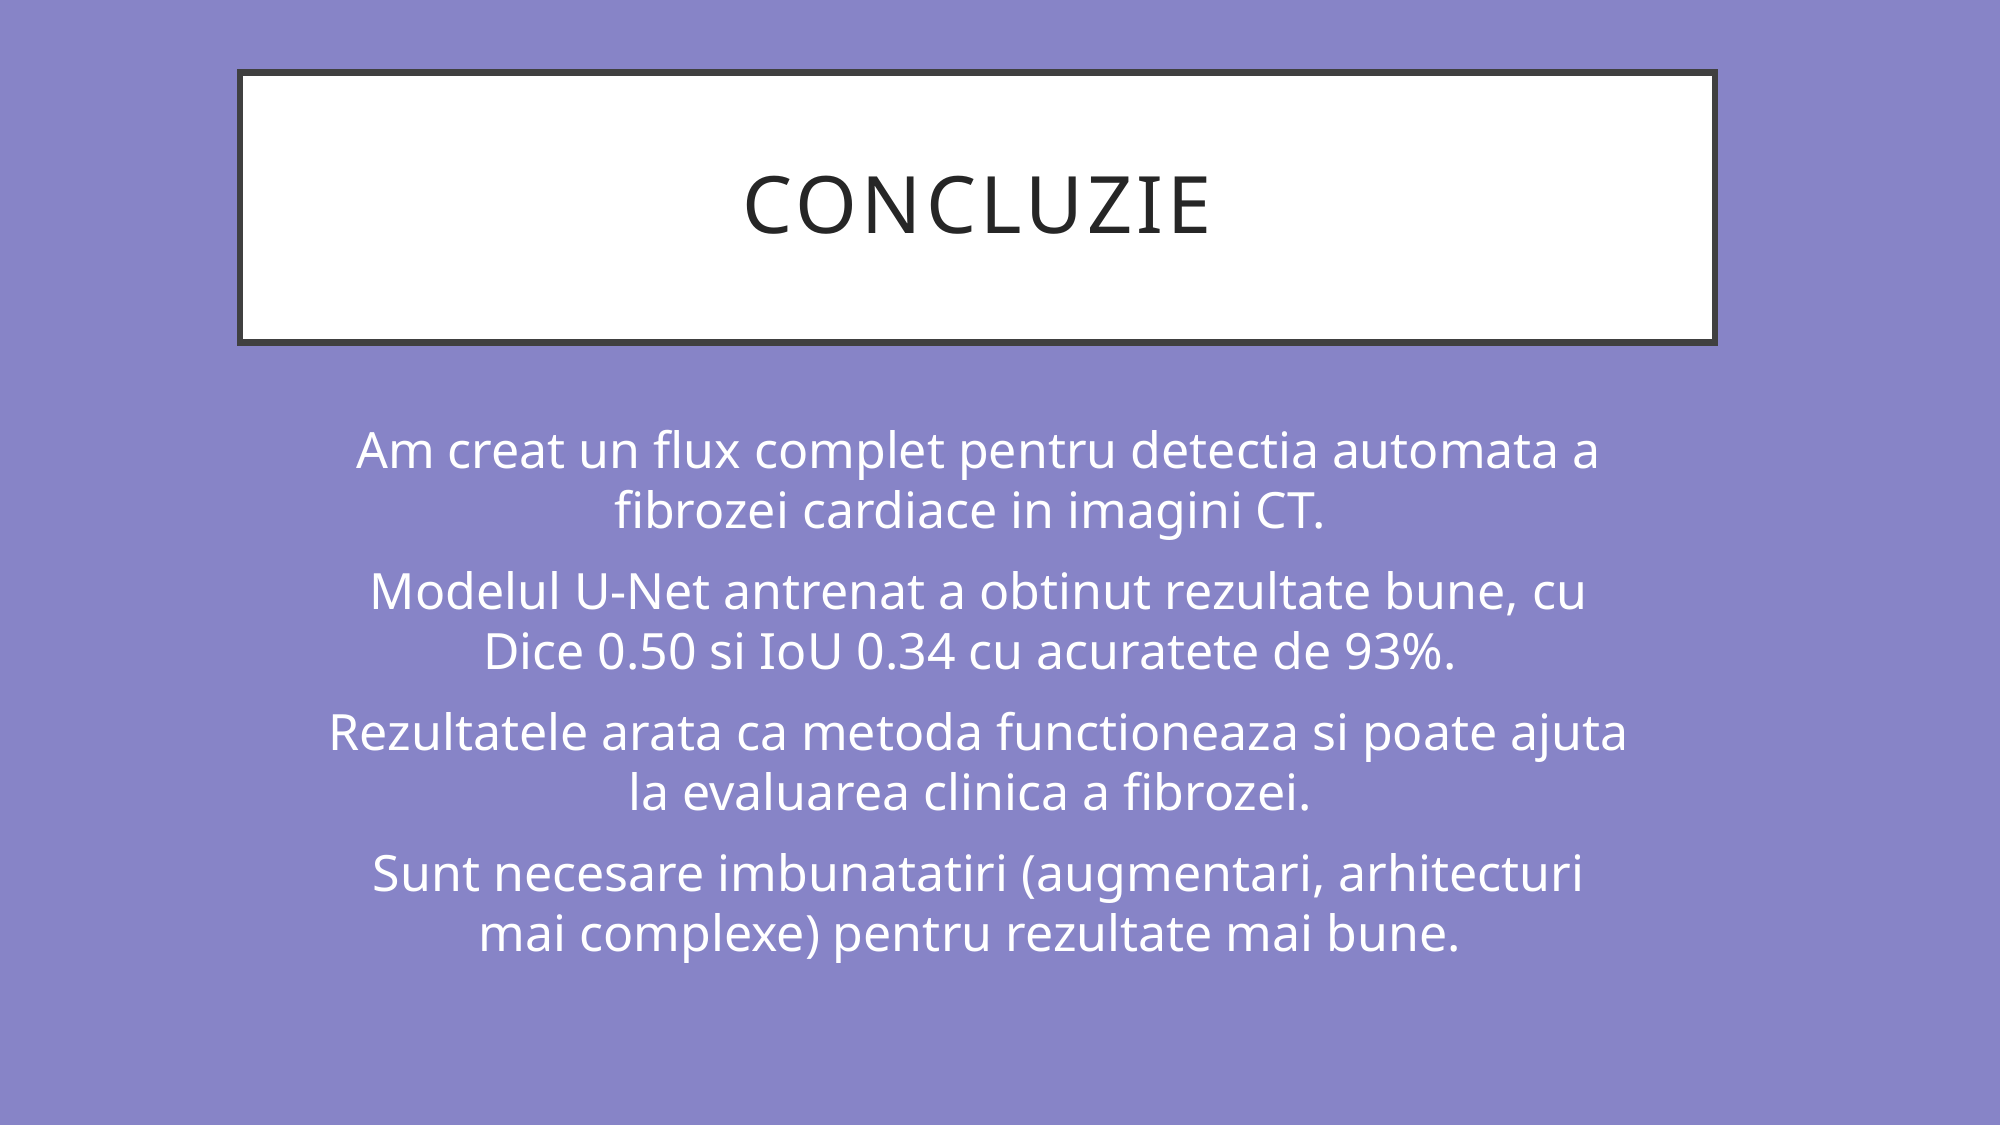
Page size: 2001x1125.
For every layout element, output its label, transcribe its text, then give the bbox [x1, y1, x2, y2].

title concluzie [239, 72, 1715, 343]
subtitle Am creat un flux complet pentru detectia automata a fibrozei cardiace in imagini CT. Modelul U-Net antrenat a obtinut rezultate bune, cu Dice 0.50 si IoU 0.34 cu acuratete de 93%. Rezultatele arata ca metoda functioneaza si poate ajuta la evaluarea clinica a fibrozei. Sunt necesare imbunatatiri (augmentari, arhitecturi mai complexe) pentru rezultate mai bune. [295, 411, 1646, 1009]
